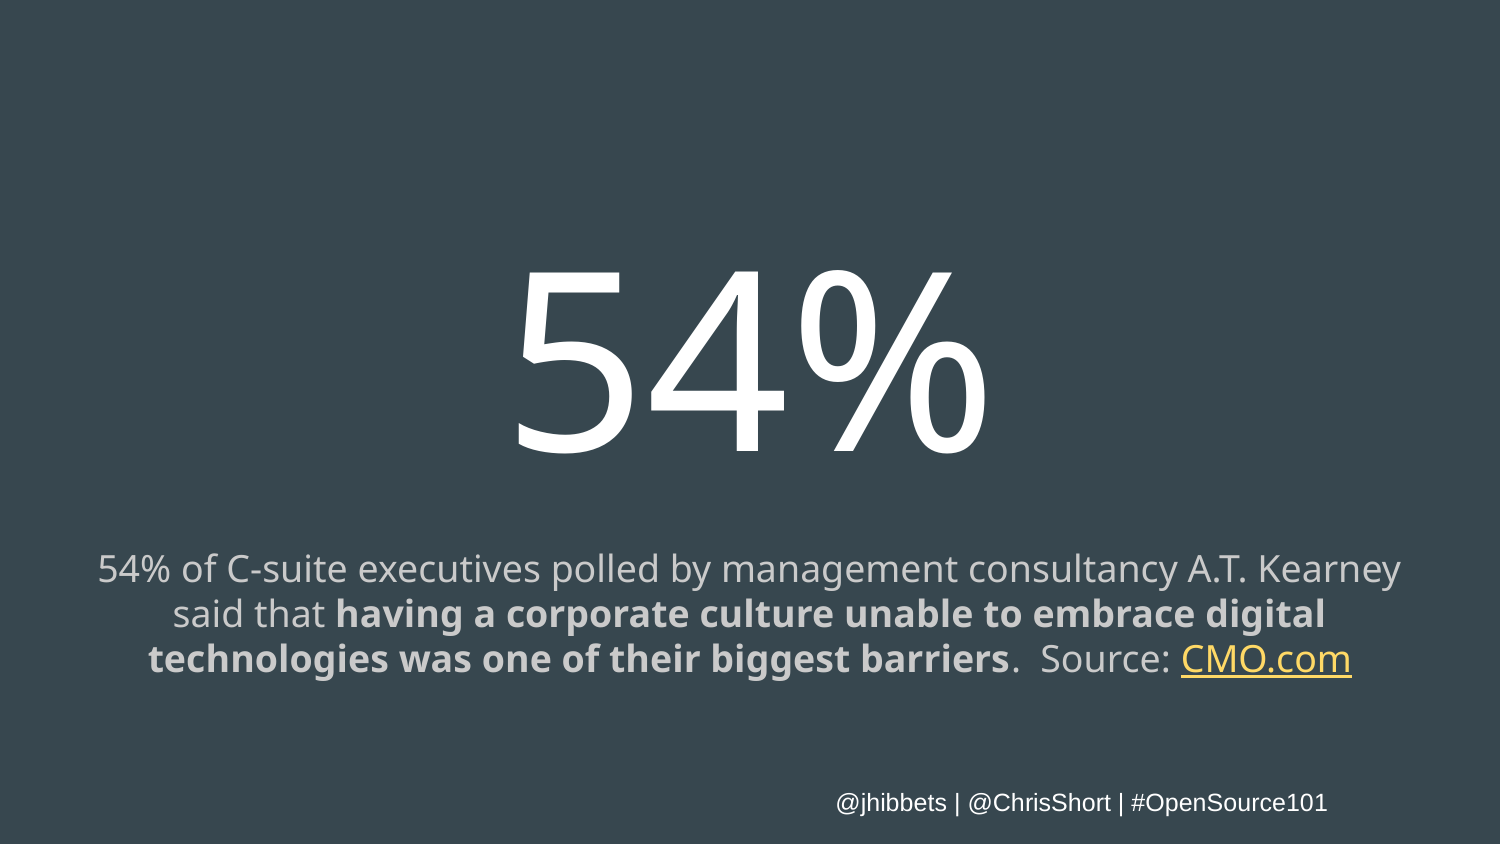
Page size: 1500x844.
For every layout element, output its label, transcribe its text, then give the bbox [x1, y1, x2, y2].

title 54% [51, 205, 1449, 517]
list 54% of C-suite executives polled by management consultancy A.T. Kearney said that having a corporate culture unable to embrace digital technologies was one of their biggest barriers. Source: CMO.com Source: 2017 State of DevOps Report (Puppet Labs) [51, 529, 1449, 743]
